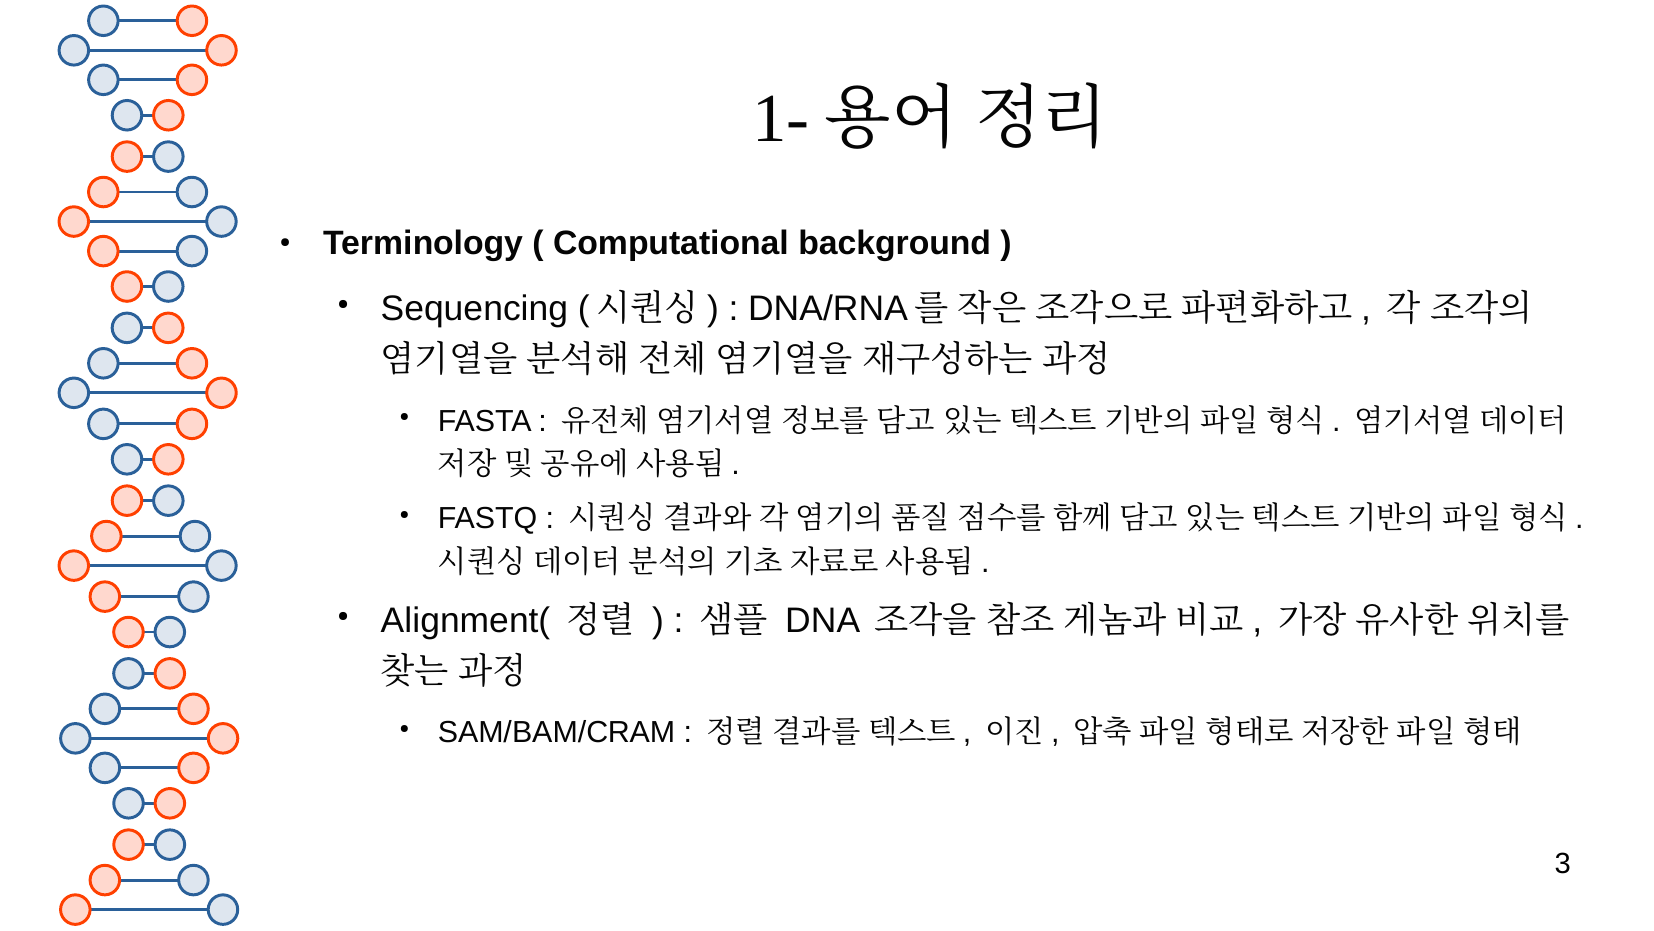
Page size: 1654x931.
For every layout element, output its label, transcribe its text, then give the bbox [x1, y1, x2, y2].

title 1-용어 정리 [265, 35, 1595, 189]
list Terminology ( Computational background ) Sequencing (시퀀싱) : DNA/RNA를 작은 조각으로 파편화하고, 각 조각의 염기열을 분석해 전체 염기열을 재구성하는 과정 FASTA : 유전체 염기서열 정보를 담고 있는 텍스트 기반의 파일 형식. 염기서열 데이터 저장 및 공유에 사용됨. FASTQ : 시퀀싱 결과와 각 염기의 품질 점수를 함께 담고 있는 텍스트 기반의 파일 형식. 시퀀싱 데이터 분석의 기초 자료로 사용됨. Alignment( 정렬 ) : 샘플 DNA 조각을 참조 게놈과 비교, 가장 유사한 위치를 찾는 과정 SAM/BAM/CRAM : 정렬 결과를 텍스트, 이진, 압축 파일 형태로 저장한 파일 형태 [265, 224, 1595, 764]
